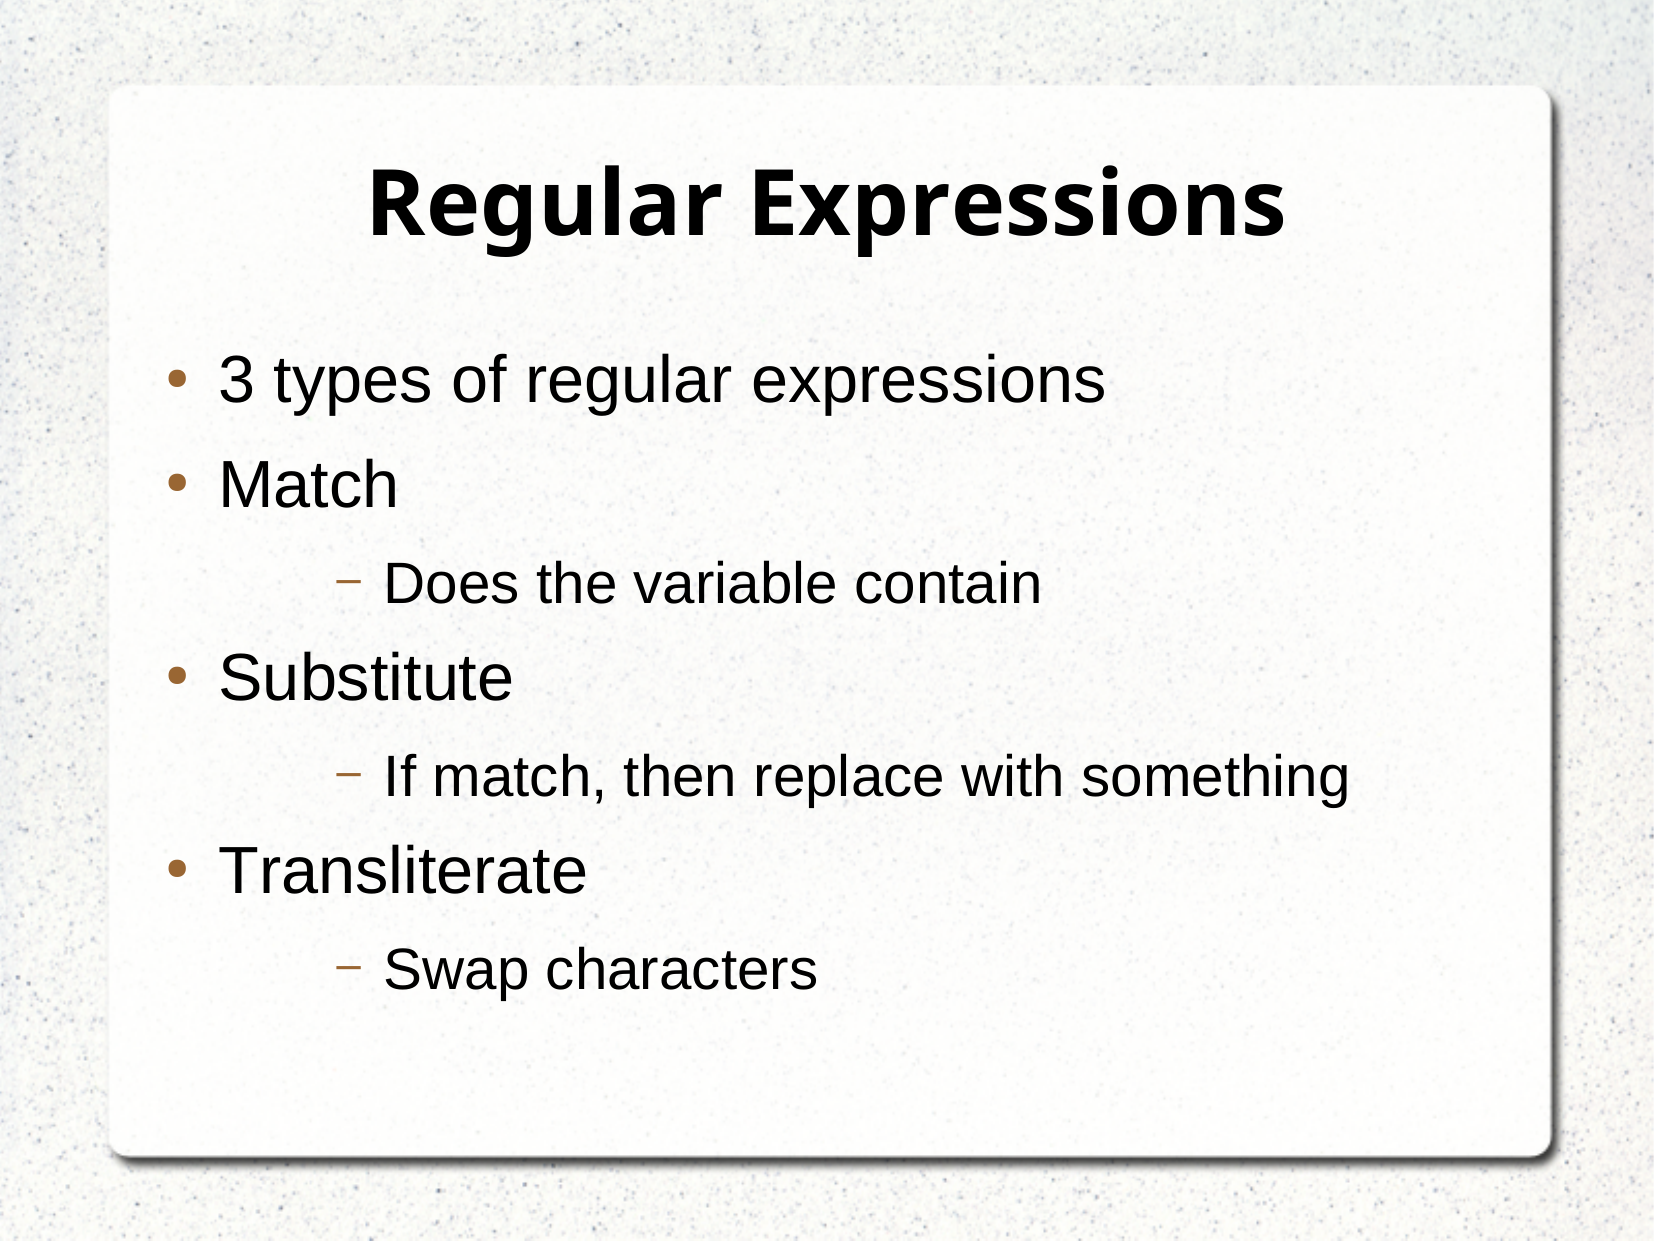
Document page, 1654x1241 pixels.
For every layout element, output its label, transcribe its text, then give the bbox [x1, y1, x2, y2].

picture [0, 0, 1654, 1241]
title Regular Expressions [118, 96, 1536, 304]
list 3 types of regular expressions Match Does the variable contain Substitute If match, then replace with something Transliterate Swap characters [147, 342, 1506, 1002]
